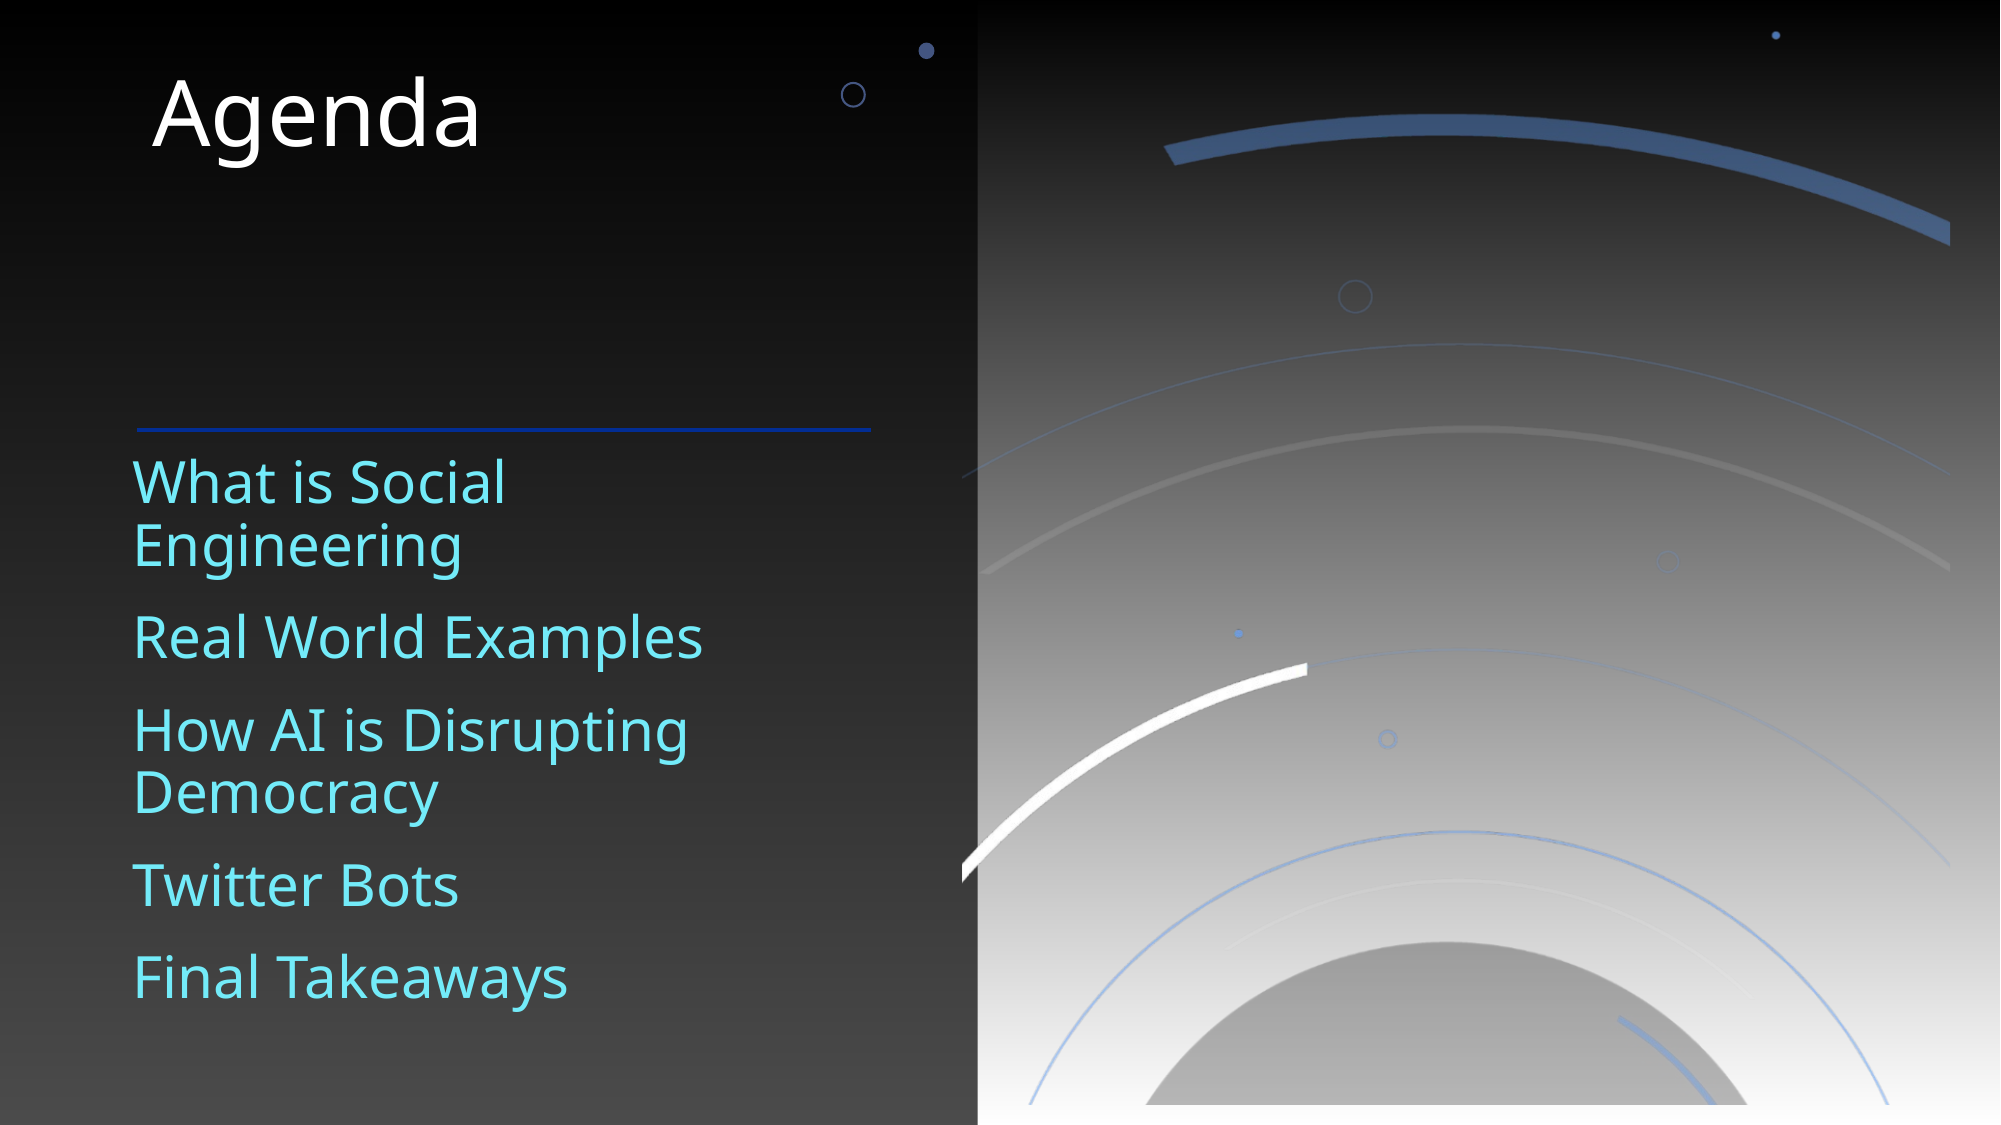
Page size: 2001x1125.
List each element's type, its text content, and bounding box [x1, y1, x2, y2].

picture [963, 20, 1951, 1105]
title Agenda [137, 59, 871, 378]
list What is Social Engineering Real World Examples How AI is Disrupting Democracy Twitter Bots Final Takeaways [117, 445, 851, 1004]
